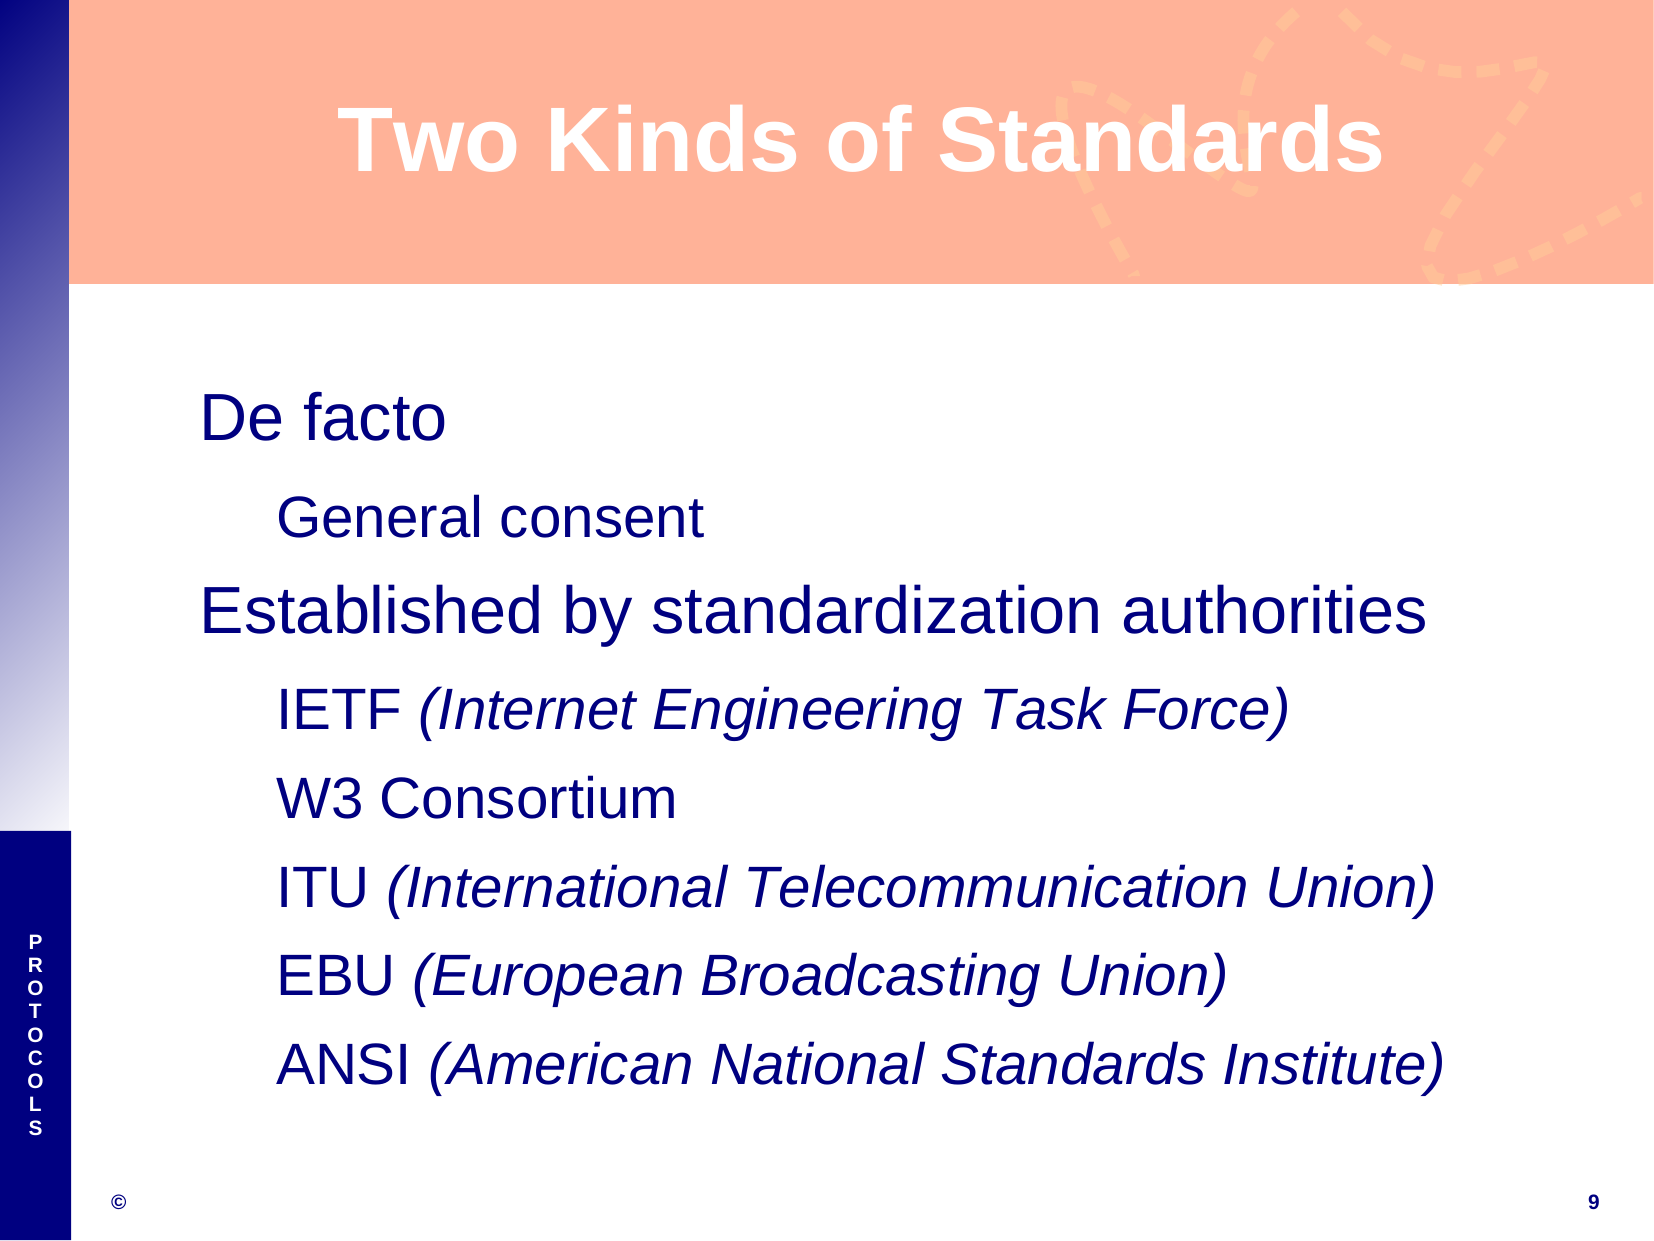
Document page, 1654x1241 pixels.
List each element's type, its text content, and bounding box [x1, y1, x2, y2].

title Two Kinds of Standards [70, 36, 1654, 244]
list De facto General consent Established by standardization authorities IETF (Internet Engineering Task Force) W3 Consortium ITU (International Telecommunication Union) EBU (European Broadcasting Union) ANSI (American National Standards Institute) [205, 380, 1519, 1097]
text_box P R O T O C O L S [0, 829, 71, 1241]
